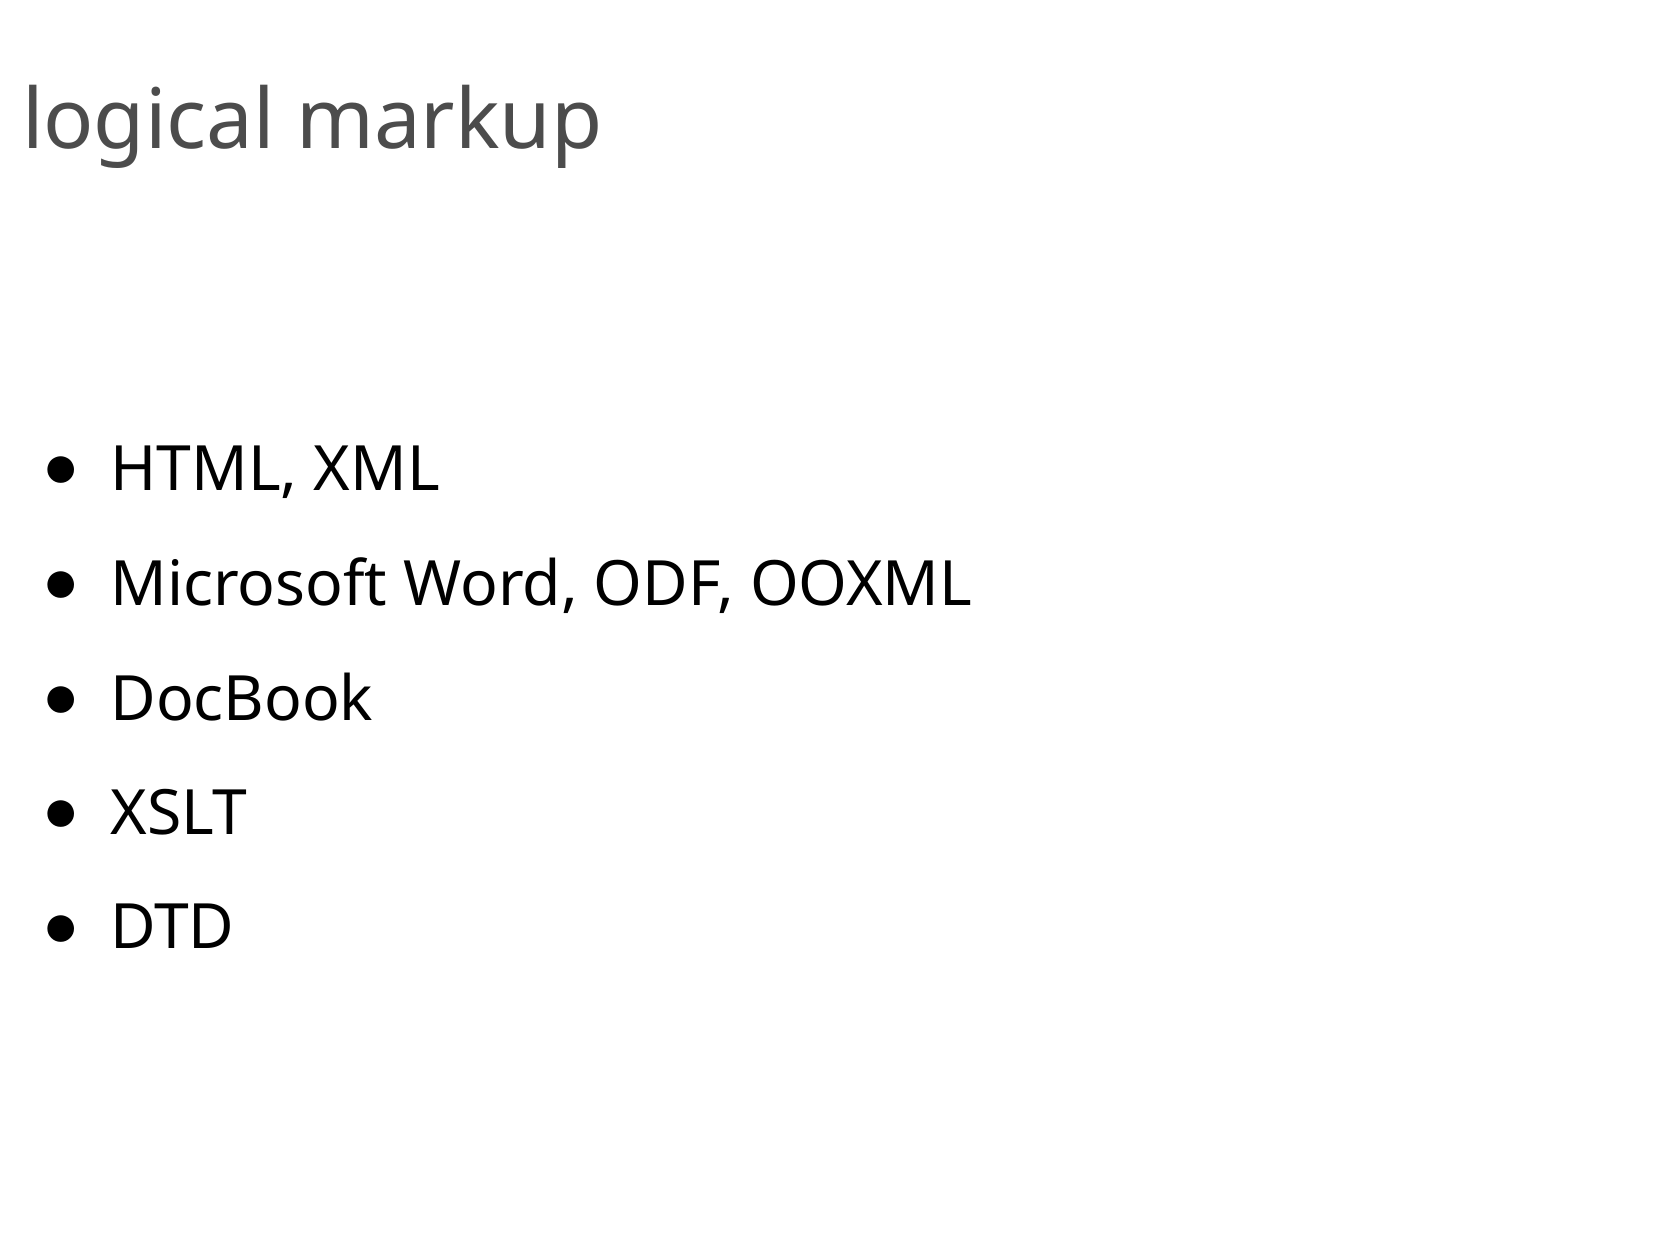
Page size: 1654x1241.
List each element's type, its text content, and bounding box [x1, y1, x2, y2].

list HTML, XML Microsoft Word, ODF, OOXML DocBook XSLT DTD [25, 226, 1654, 1166]
title logical markup [22, 19, 1654, 213]
